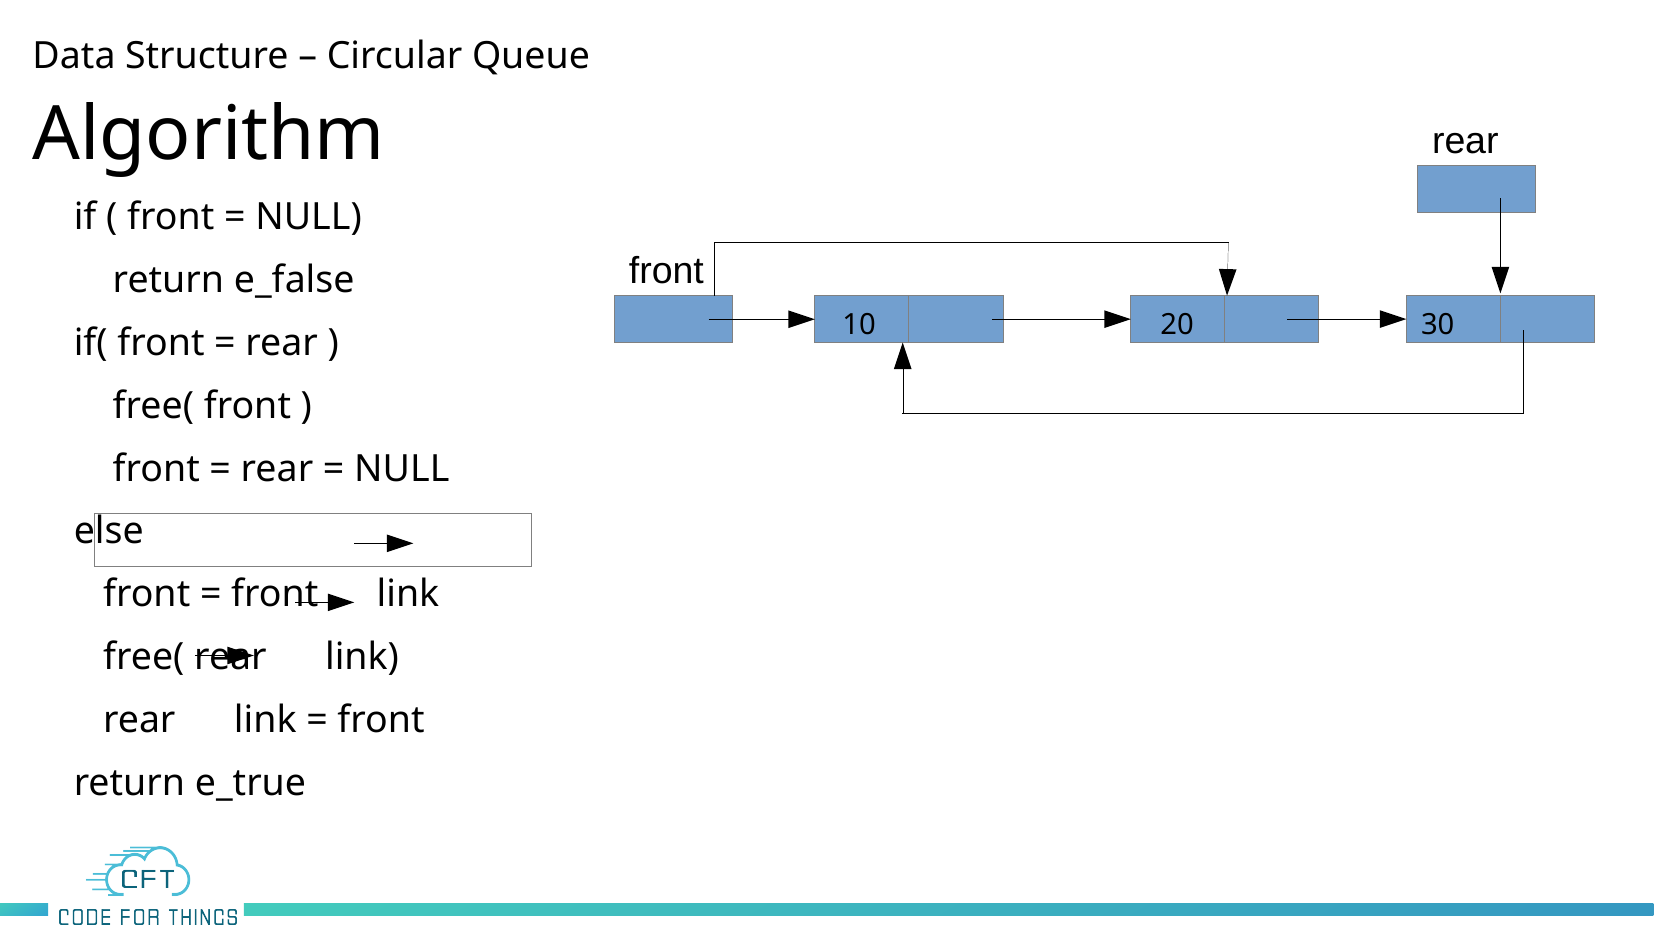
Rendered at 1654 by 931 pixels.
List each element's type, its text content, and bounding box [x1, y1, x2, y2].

title Data Structure – Circular Queue Algorithm [32, 11, 1524, 199]
text_box [614, 295, 733, 343]
text_box [1228, 295, 1319, 343]
text_box [814, 295, 827, 343]
text_box rear [1417, 112, 1533, 170]
text_box [1488, 295, 1595, 343]
text_box 20 [1145, 295, 1228, 345]
text_box if ( front = NULL) return e_false if( front = rear ) free( front ) front = rear = NULL else front = front link free( rear link) rear link = front return e_true [0, 182, 727, 851]
text_box 10 [827, 295, 910, 345]
picture [59, 851, 237, 925]
text_box [1130, 295, 1145, 343]
text_box [1417, 165, 1536, 213]
text_box [910, 295, 1004, 343]
text_box 30 [1406, 295, 1488, 345]
text_box front [614, 242, 730, 300]
